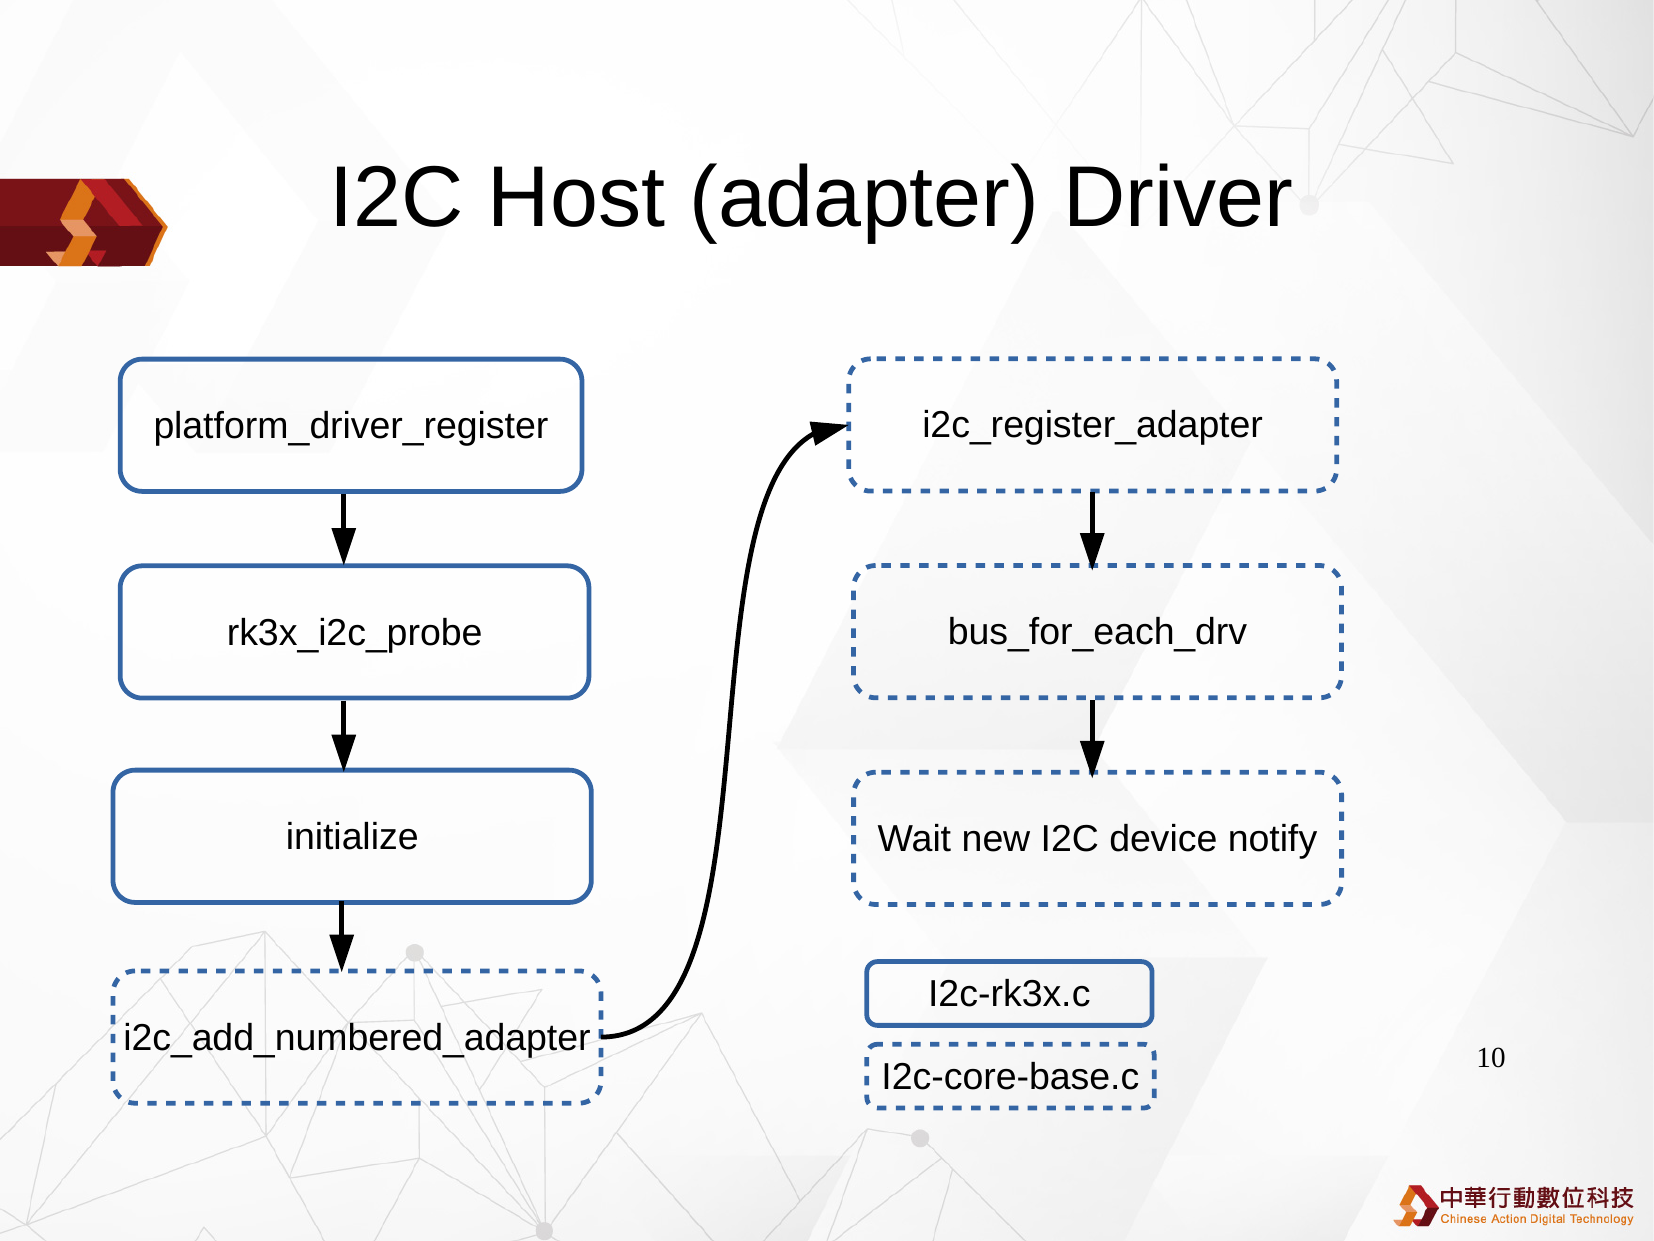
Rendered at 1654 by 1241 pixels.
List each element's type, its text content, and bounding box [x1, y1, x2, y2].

picture [0, 0, 1654, 1241]
text_box initialize [112, 770, 592, 903]
text_box Wait new I2C device notify [853, 772, 1342, 905]
text_box platform_driver_register [120, 359, 582, 492]
text_box I2c-core-base.c [866, 1044, 1155, 1109]
text_box bus_for_each_drv [853, 565, 1342, 698]
text_box I2c-rk3x.c [866, 961, 1153, 1026]
text_box i2c_add_numbered_adapter [113, 970, 602, 1104]
title I2C Host (adapter) Driver [118, 112, 1506, 281]
text_box i2c_register_adapter [848, 358, 1337, 492]
text_box rk3x_i2c_probe [120, 565, 589, 699]
